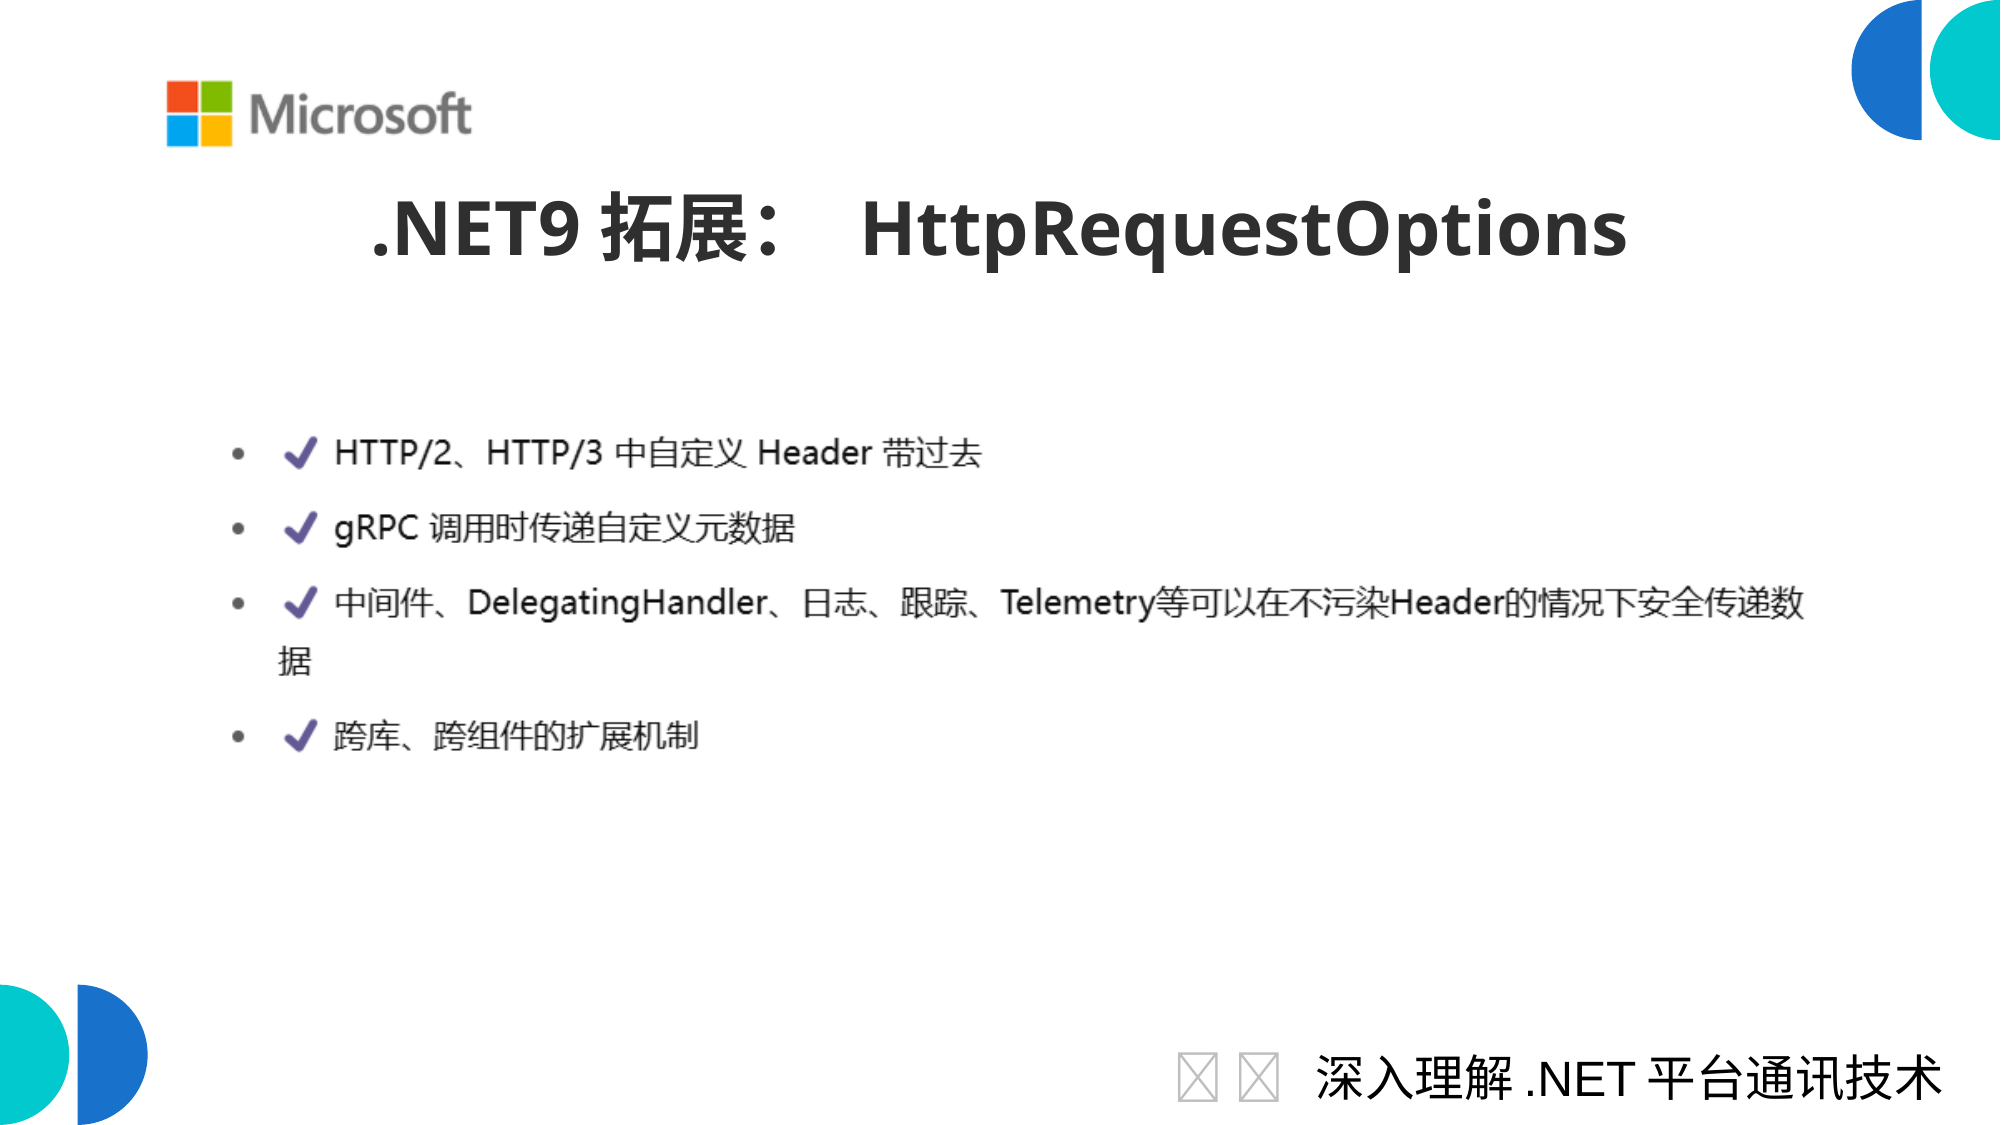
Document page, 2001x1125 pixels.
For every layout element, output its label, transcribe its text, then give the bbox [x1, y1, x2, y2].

subtitle 🚀 🚀 深入理解.NET平台通讯技术 [1173, 1046, 1952, 1107]
title .NET9拓展： HttpRequestOptions [138, 145, 1862, 332]
picture [85, 41, 552, 189]
picture [0, 385, 2001, 834]
